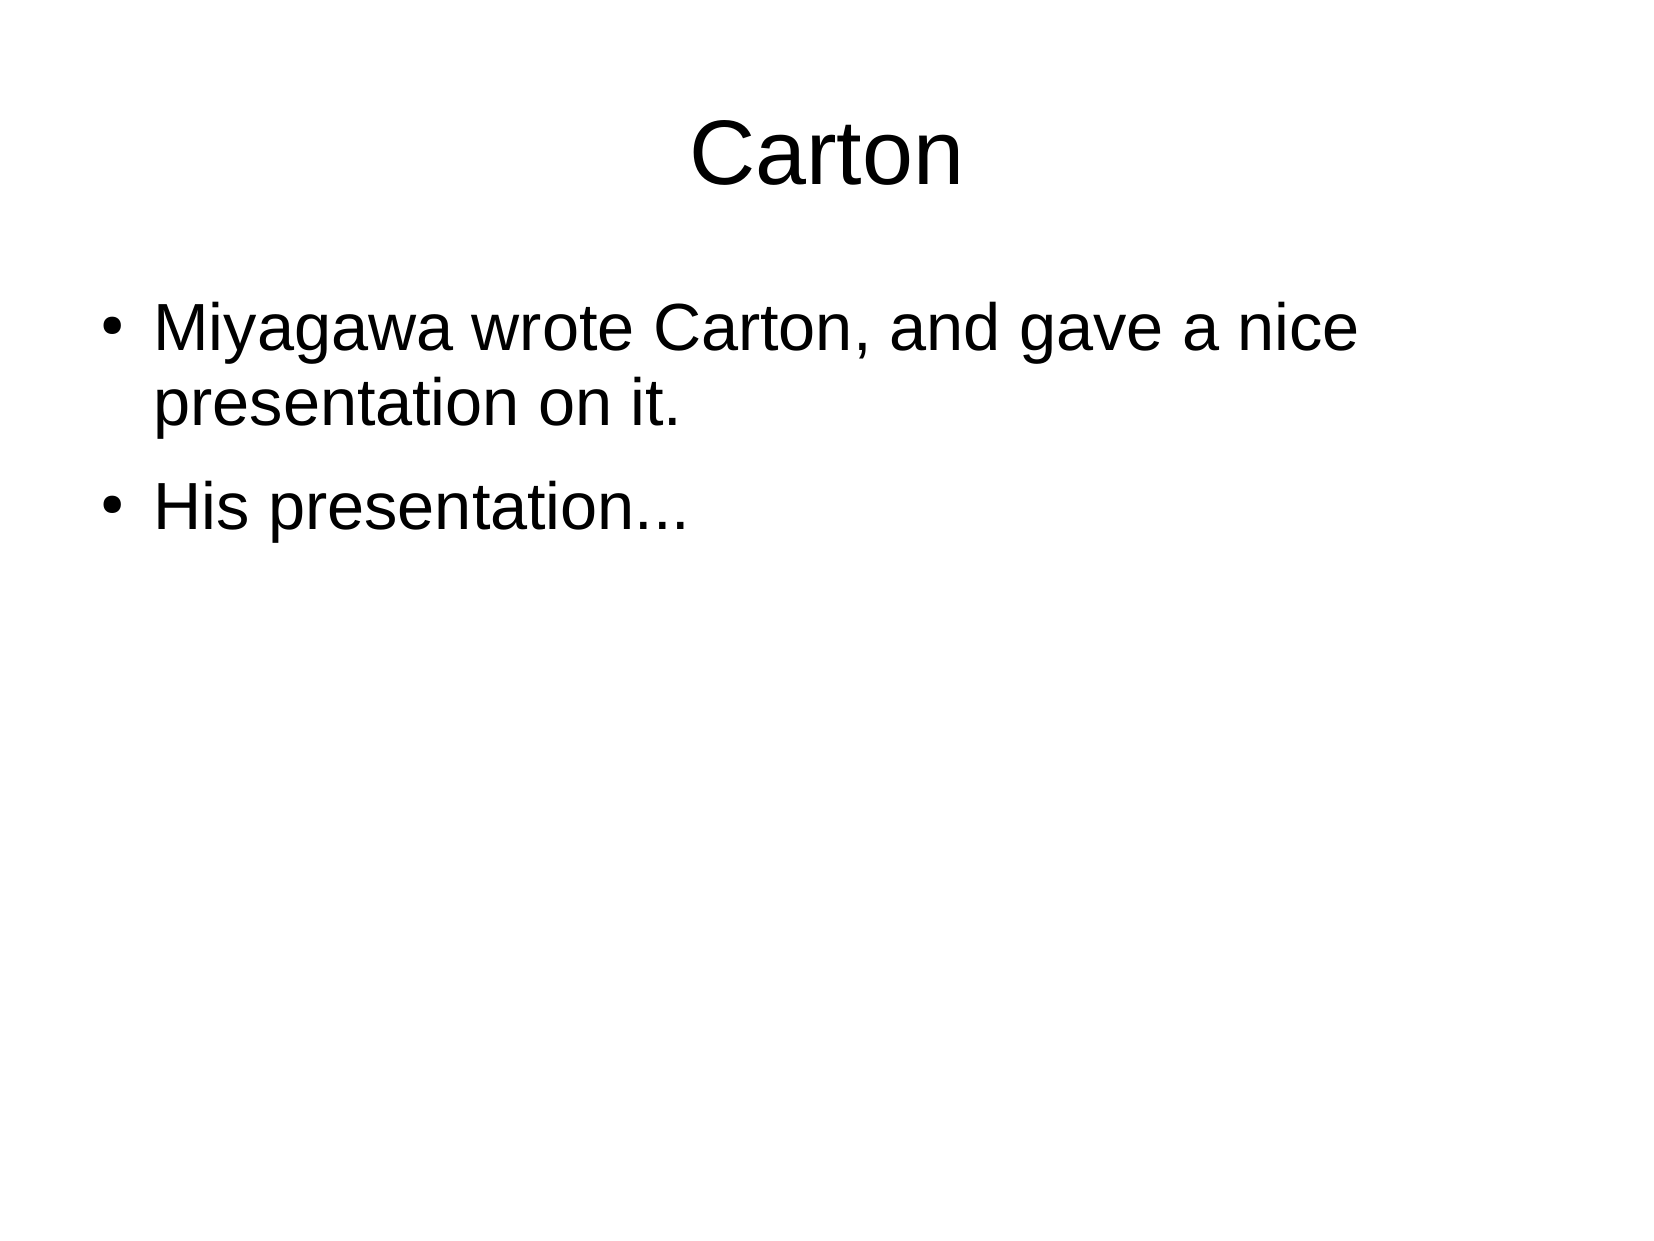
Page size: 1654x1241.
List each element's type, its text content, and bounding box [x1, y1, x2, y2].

list Miyagawa wrote Carton, and gave a nice presentation on it. His presentation... [82, 290, 1571, 1109]
title Carton [82, 49, 1571, 257]
